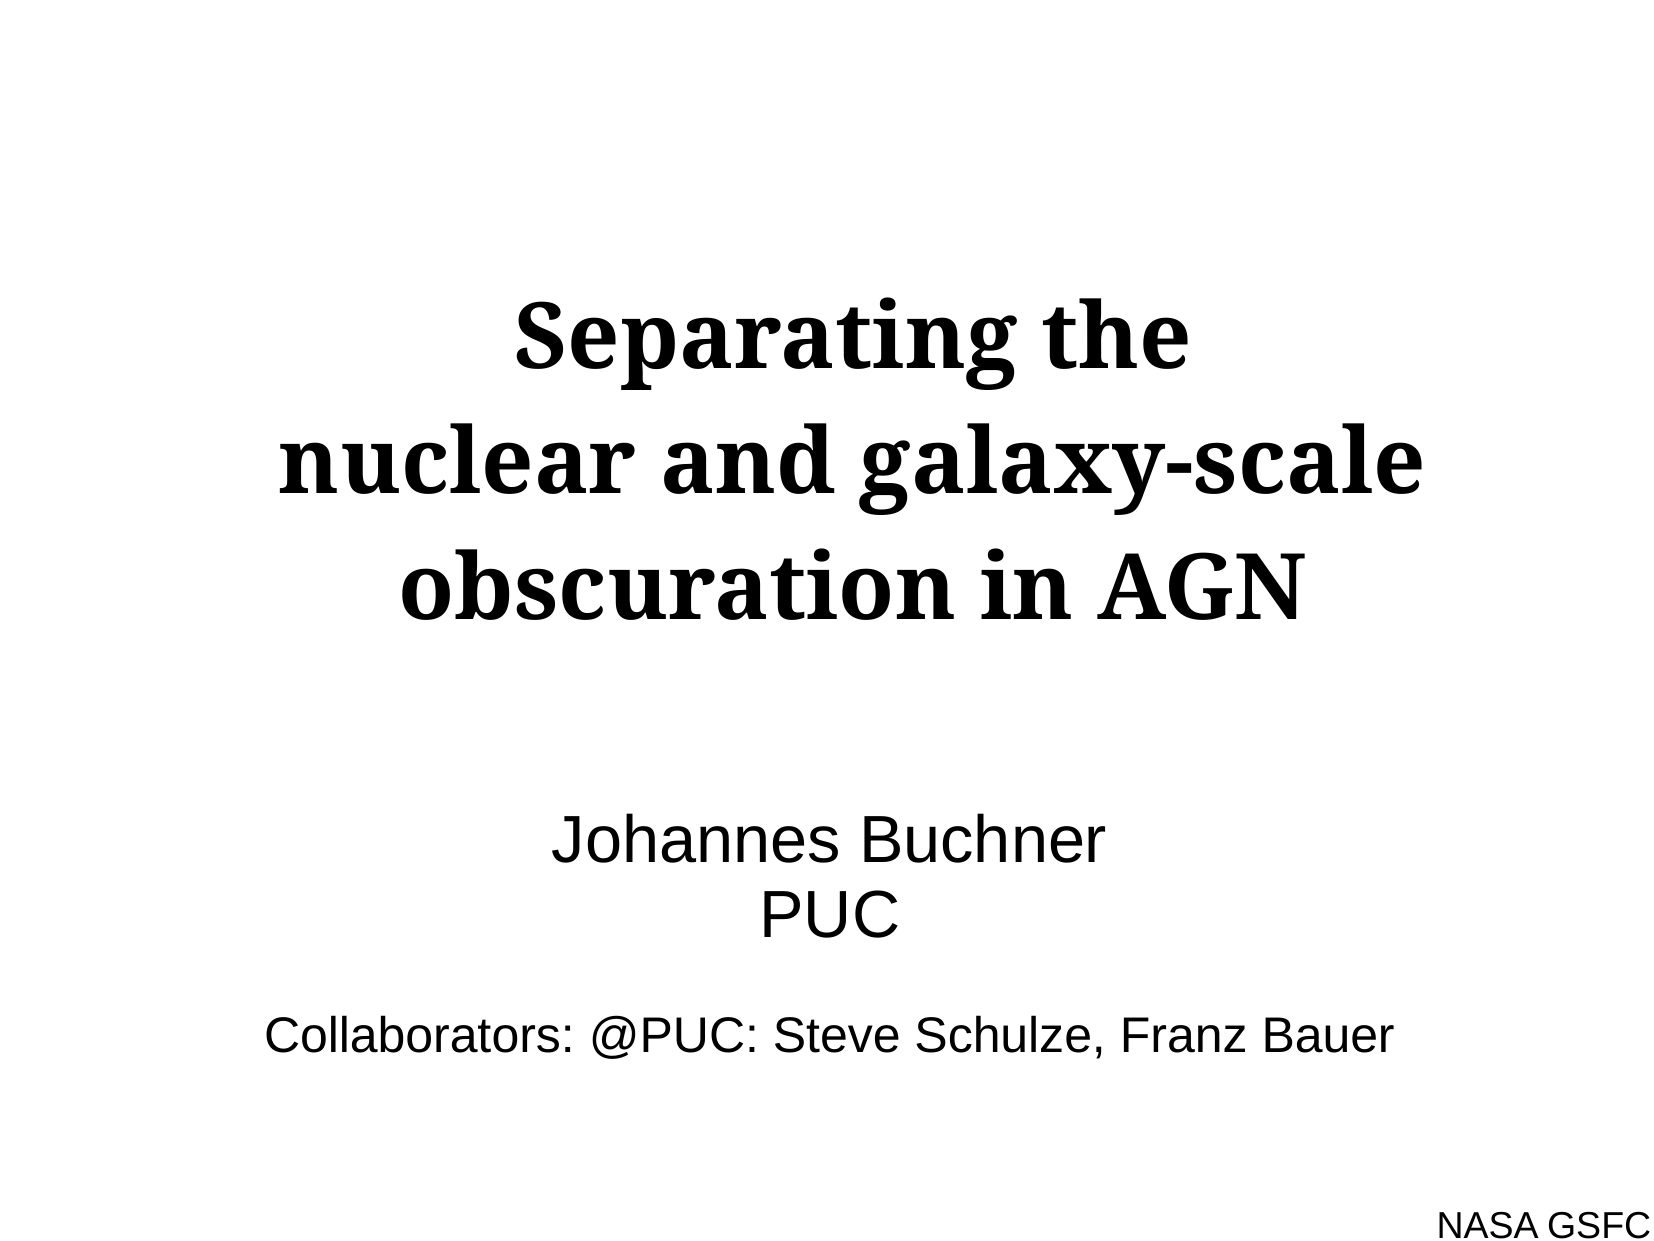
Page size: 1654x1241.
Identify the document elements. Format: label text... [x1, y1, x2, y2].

text_box Johannes Buchner PUC Collaborators: @PUC: Steve Schulze, Franz Bauer [77, 645, 1582, 1238]
title Separating the nuclear and galaxy-scale obscuration in AGN [71, 263, 1636, 654]
text_box NASA GSFC [1421, 1196, 1654, 1241]
